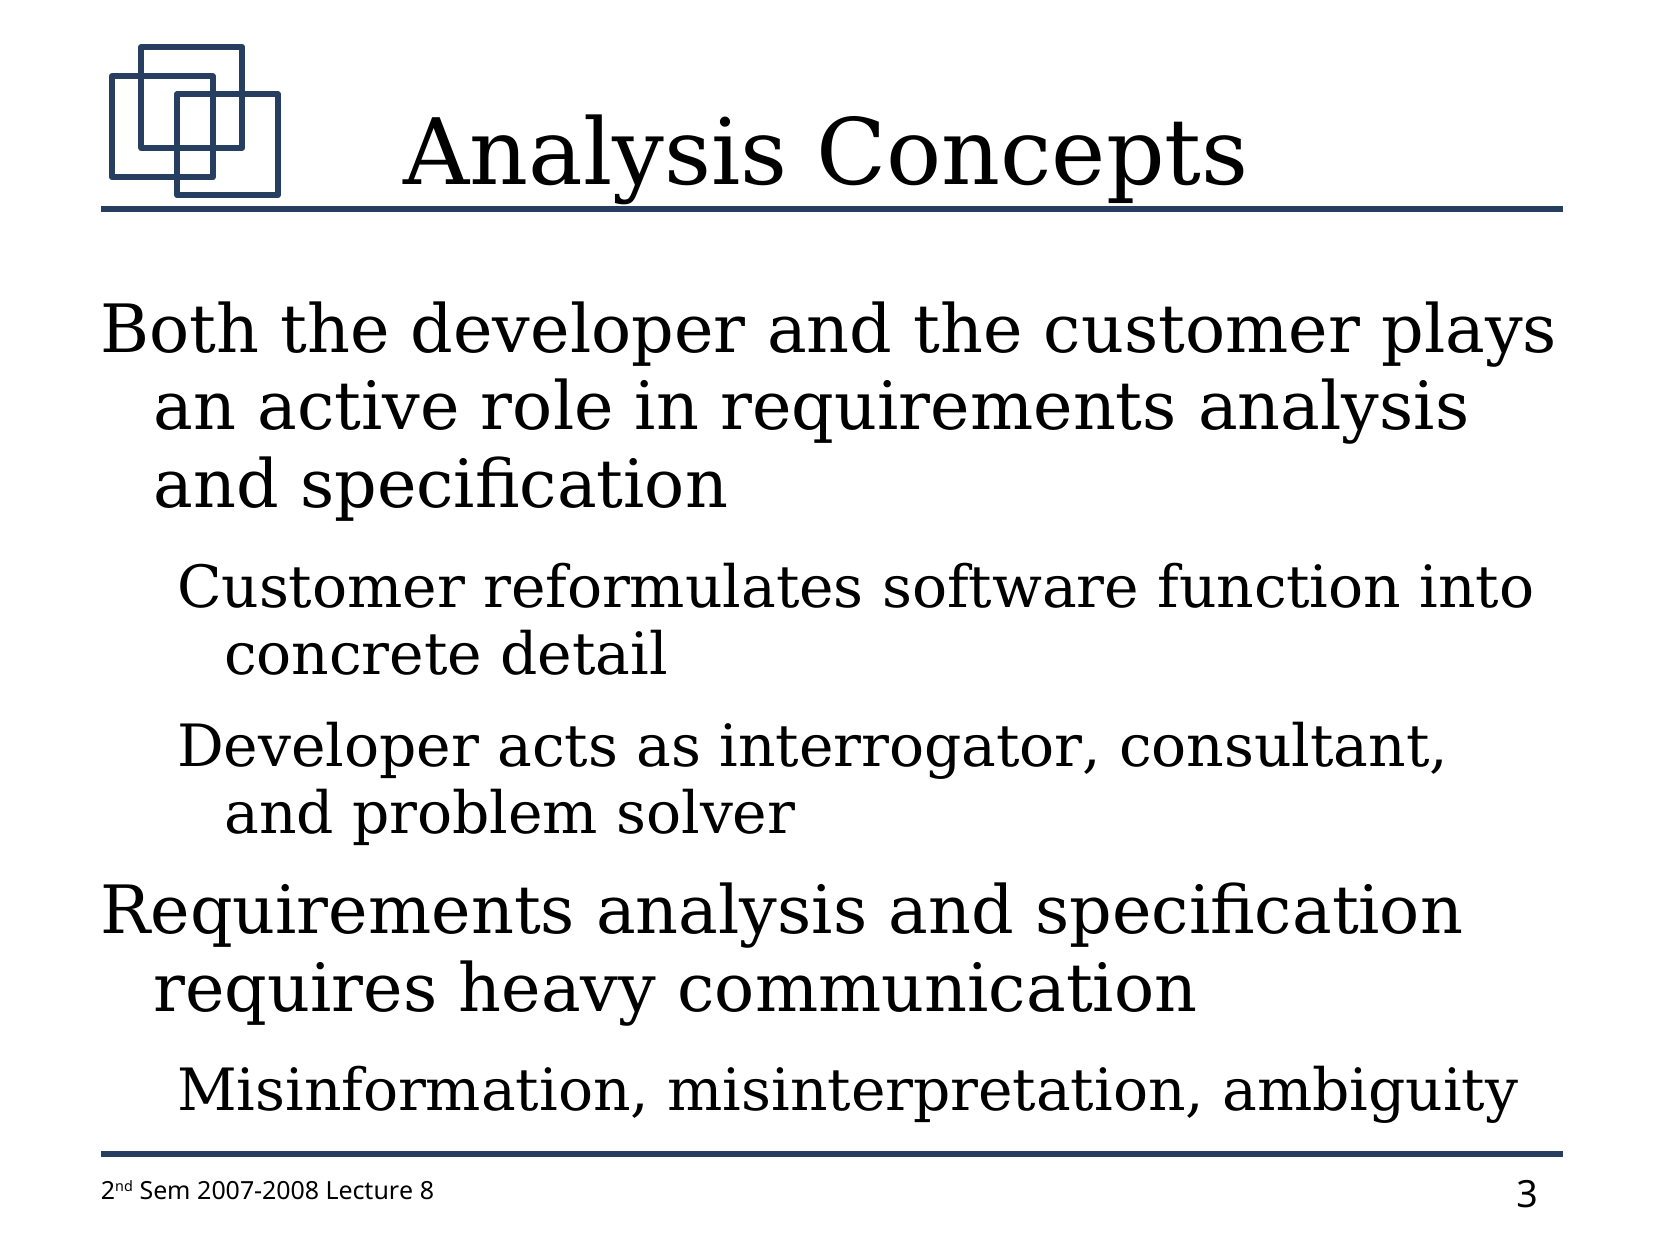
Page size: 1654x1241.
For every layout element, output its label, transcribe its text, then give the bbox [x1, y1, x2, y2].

list Both the developer and the customer plays an active role in requirements analysis and specification Customer reformulates software function into concrete detail Developer acts as interrogator, consultant, and problem solver Requirements analysis and specification requires heavy communication Misinformation, misinterpretation, ambiguity [82, 290, 1571, 1125]
title Analysis Concepts [82, 49, 1571, 257]
